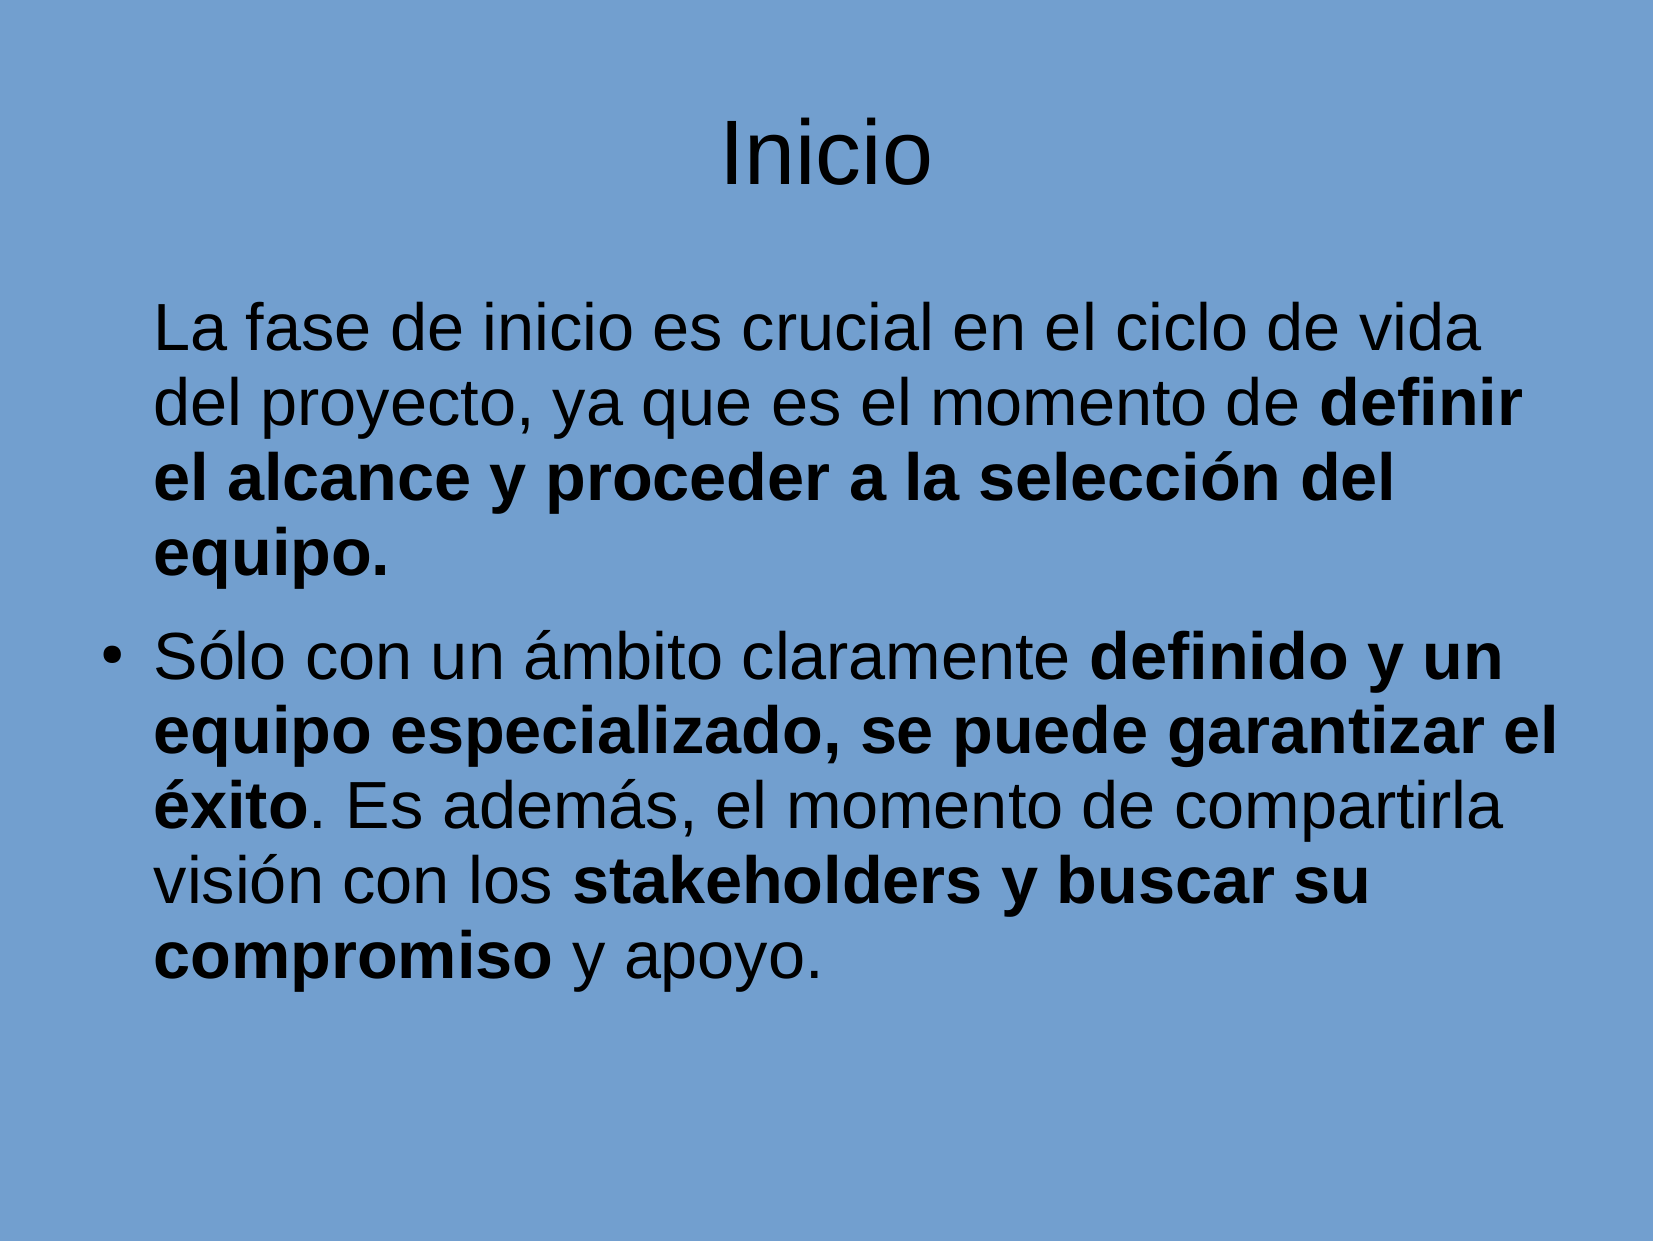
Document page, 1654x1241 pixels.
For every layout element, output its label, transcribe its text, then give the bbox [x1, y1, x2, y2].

list La fase de inicio es crucial en el ciclo de vida del proyecto, ya que es el momento de definir el alcance y proceder a la selección del equipo. Sólo con un ámbito claramente definido y un equipo especializado, se puede garantizar el éxito. Es además, el momento de compartirla visión con los stakeholders y buscar su compromiso y apoyo. [82, 290, 1571, 1010]
title Inicio [82, 49, 1571, 257]
